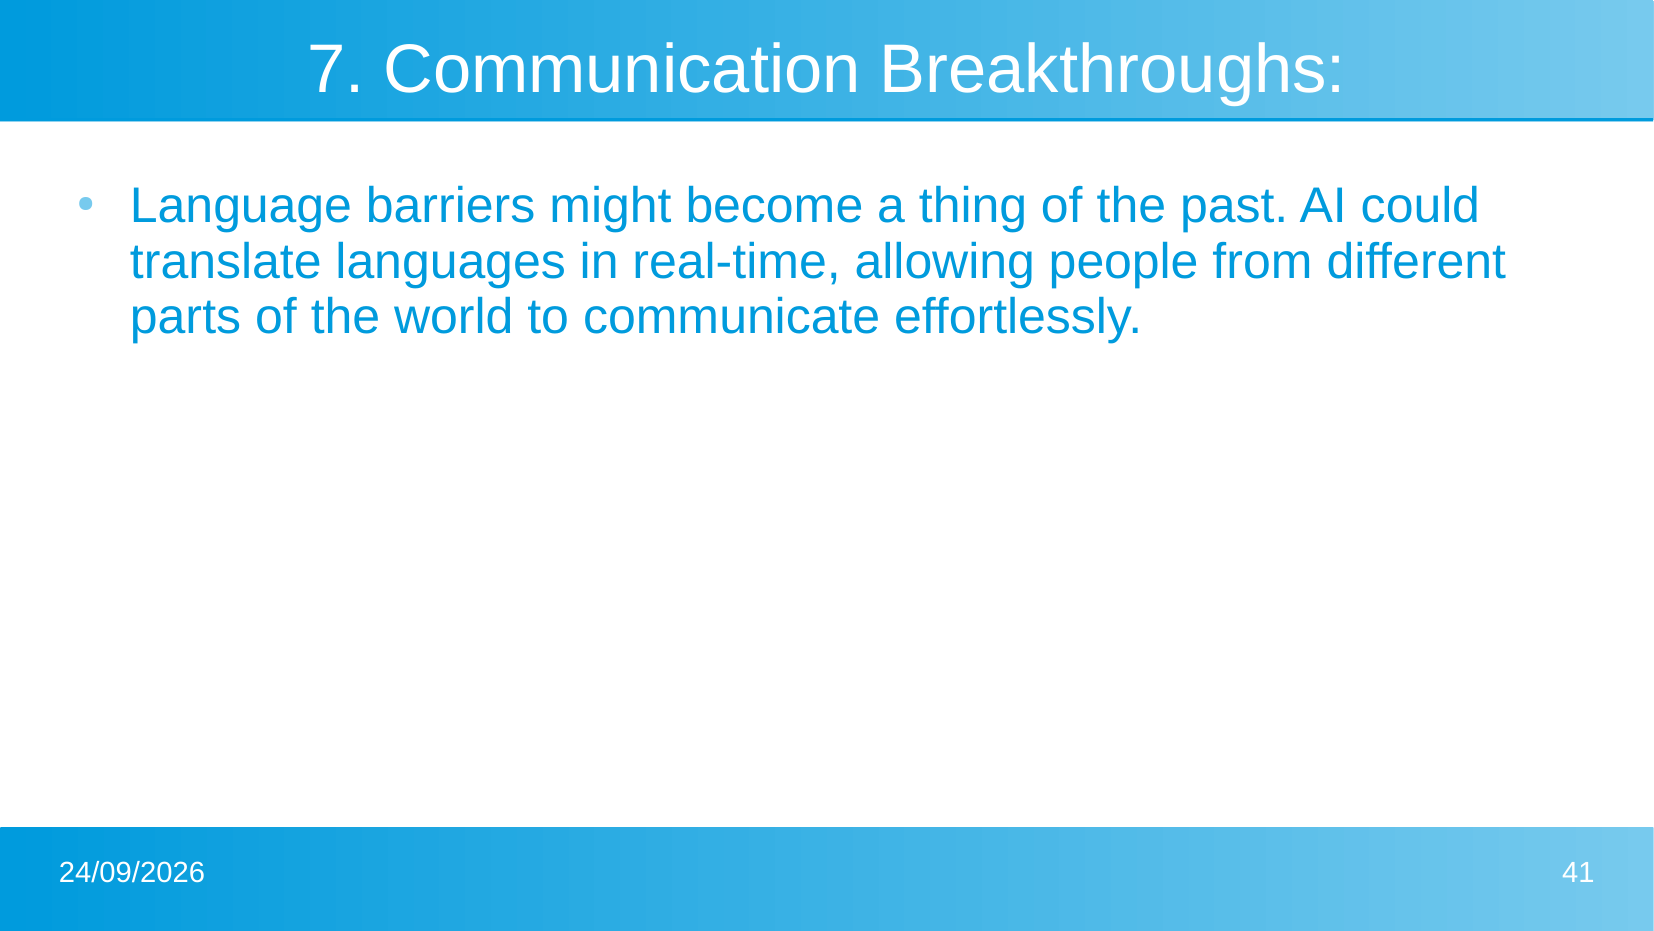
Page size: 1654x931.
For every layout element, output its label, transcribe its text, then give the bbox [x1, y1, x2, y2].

title 7. Communication Breakthroughs: [59, 29, 1595, 108]
list Language barriers might become a thing of the past. AI could translate languages in real-time, allowing people from different parts of the world to communicate effortlessly. [59, 177, 1595, 768]
